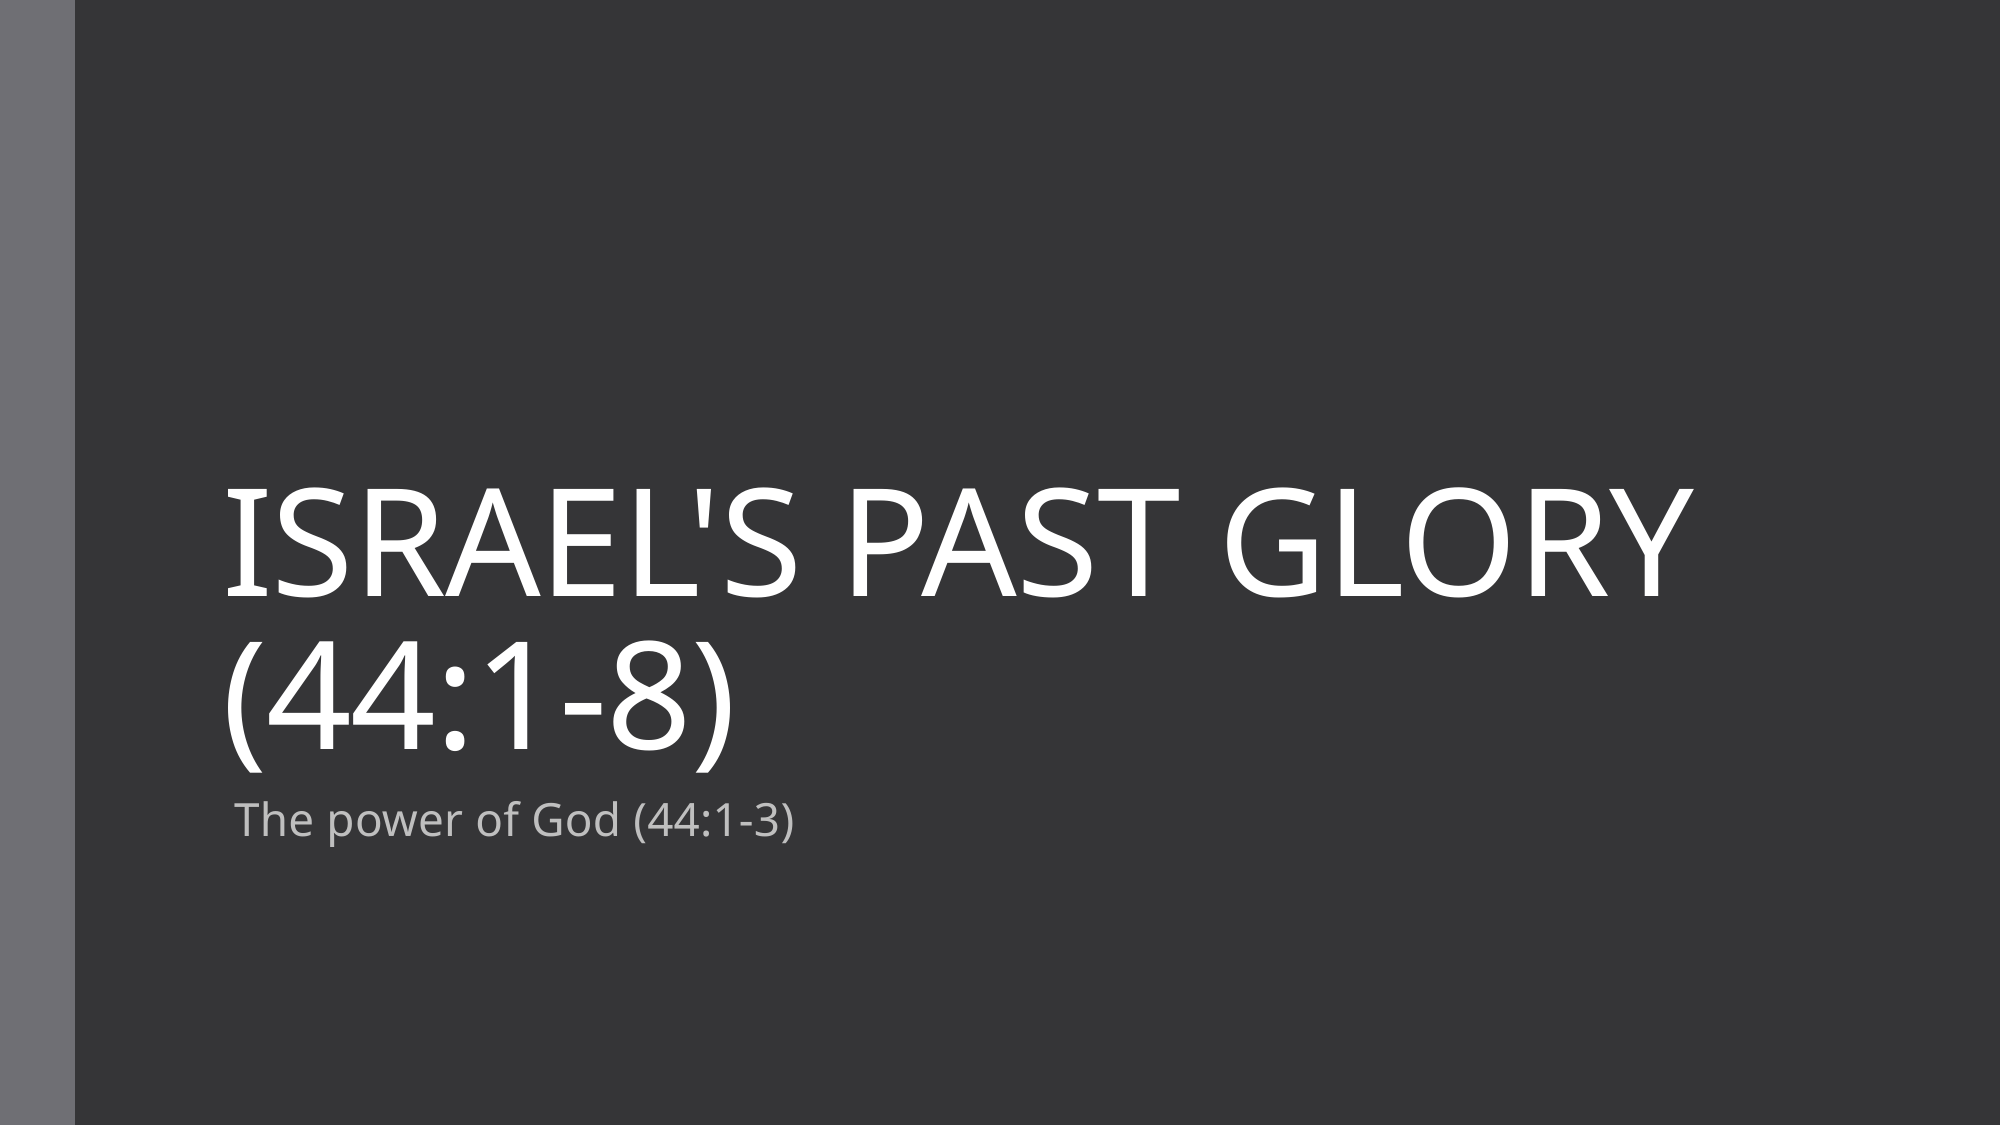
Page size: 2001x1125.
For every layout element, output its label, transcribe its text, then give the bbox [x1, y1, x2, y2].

subtitle The power of God (44:1-3) [206, 787, 1752, 1066]
title ISRAEL'S PAST GLORY (44:1-8) [206, 124, 1752, 787]
